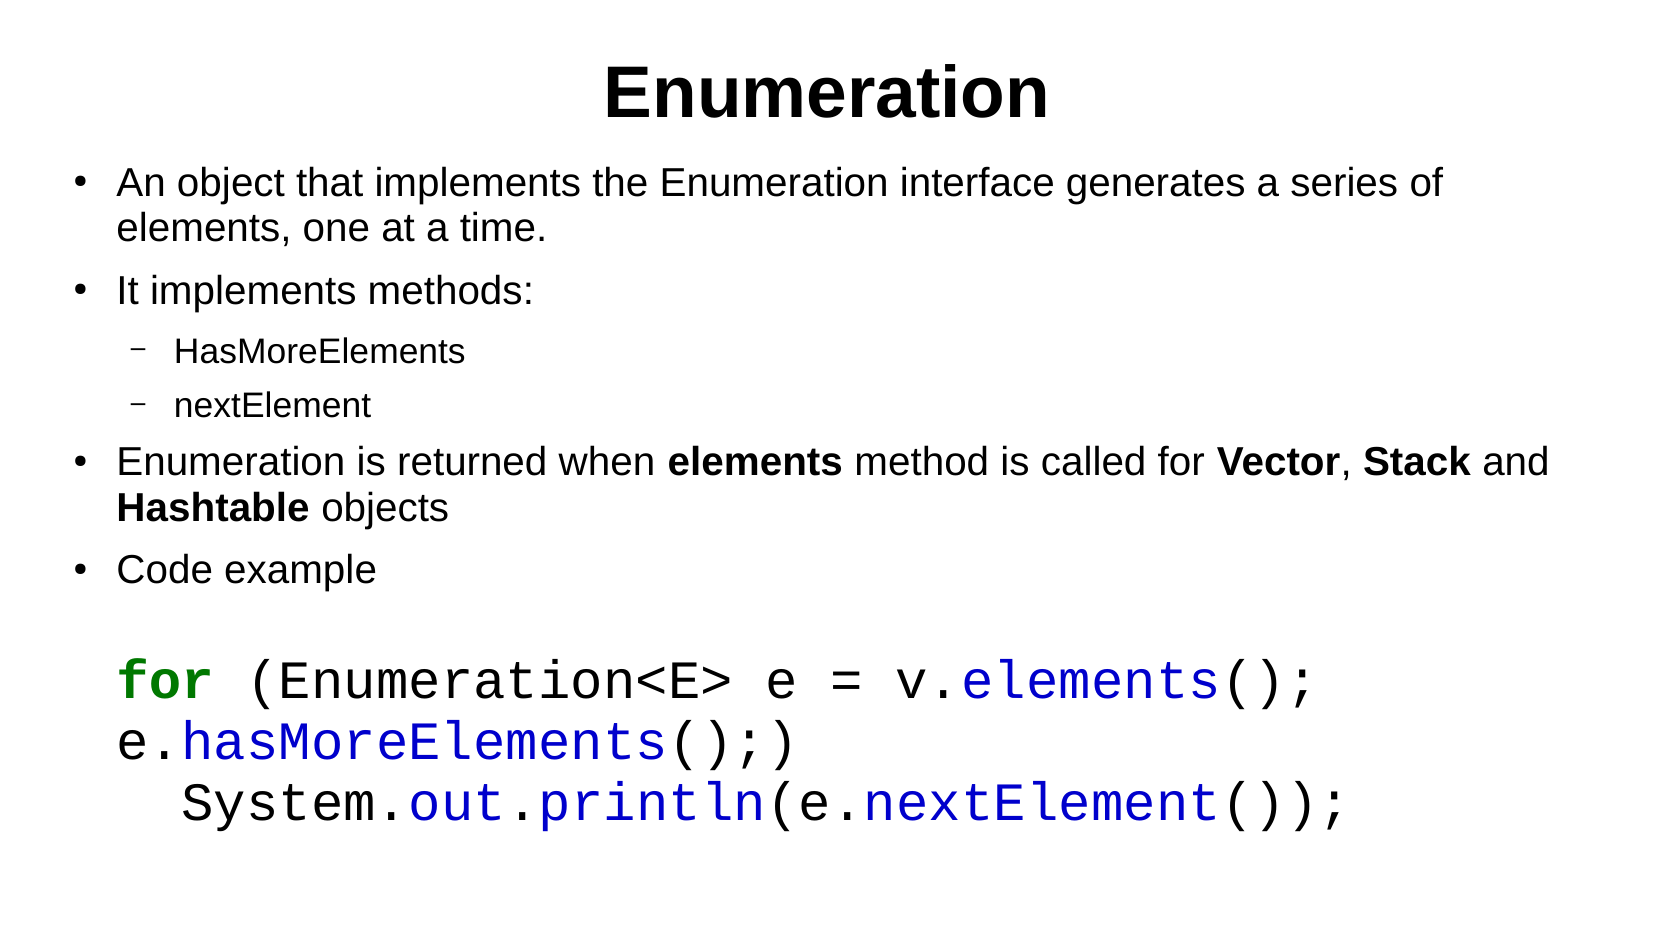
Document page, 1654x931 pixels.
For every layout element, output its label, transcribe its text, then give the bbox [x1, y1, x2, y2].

list An object that implements the Enumeration interface generates a series of elements, one at a time. It implements methods: HasMoreElements nextElement Enumeration is returned when elements method is called for Vector, Stack and Hashtable objects Code example for (Enumeration<E> e = v.elements(); e.hasMoreElements();) System.out.println(e.nextElement()); [59, 159, 1595, 842]
title Enumeration [82, 37, 1571, 147]
